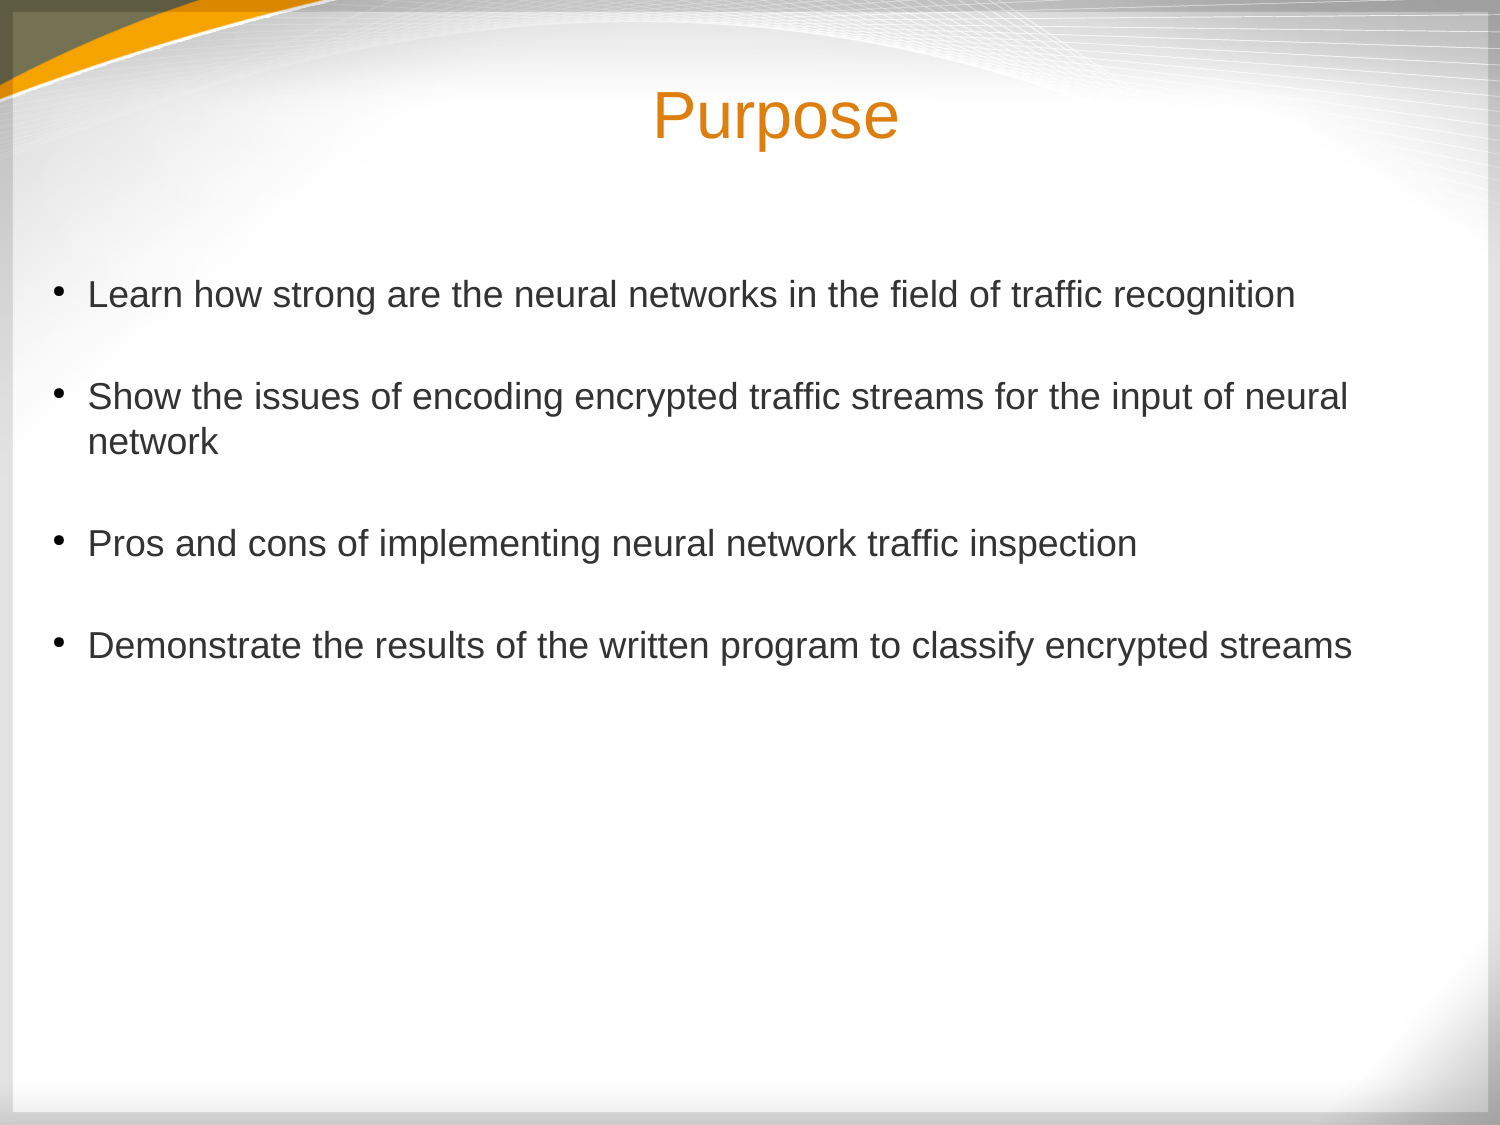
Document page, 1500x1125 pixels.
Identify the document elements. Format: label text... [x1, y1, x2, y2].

text_box Learn how strong are the neural networks in the field of traffic recognition Show the issues of encoding encrypted traffic streams for the input of neural network Pros and cons of implementing neural network traffic inspection Demonstrate the results of the written program to classify encrypted streams [37, 262, 1471, 674]
text_box Purpose [637, 64, 916, 160]
picture [0, 0, 1500, 1125]
